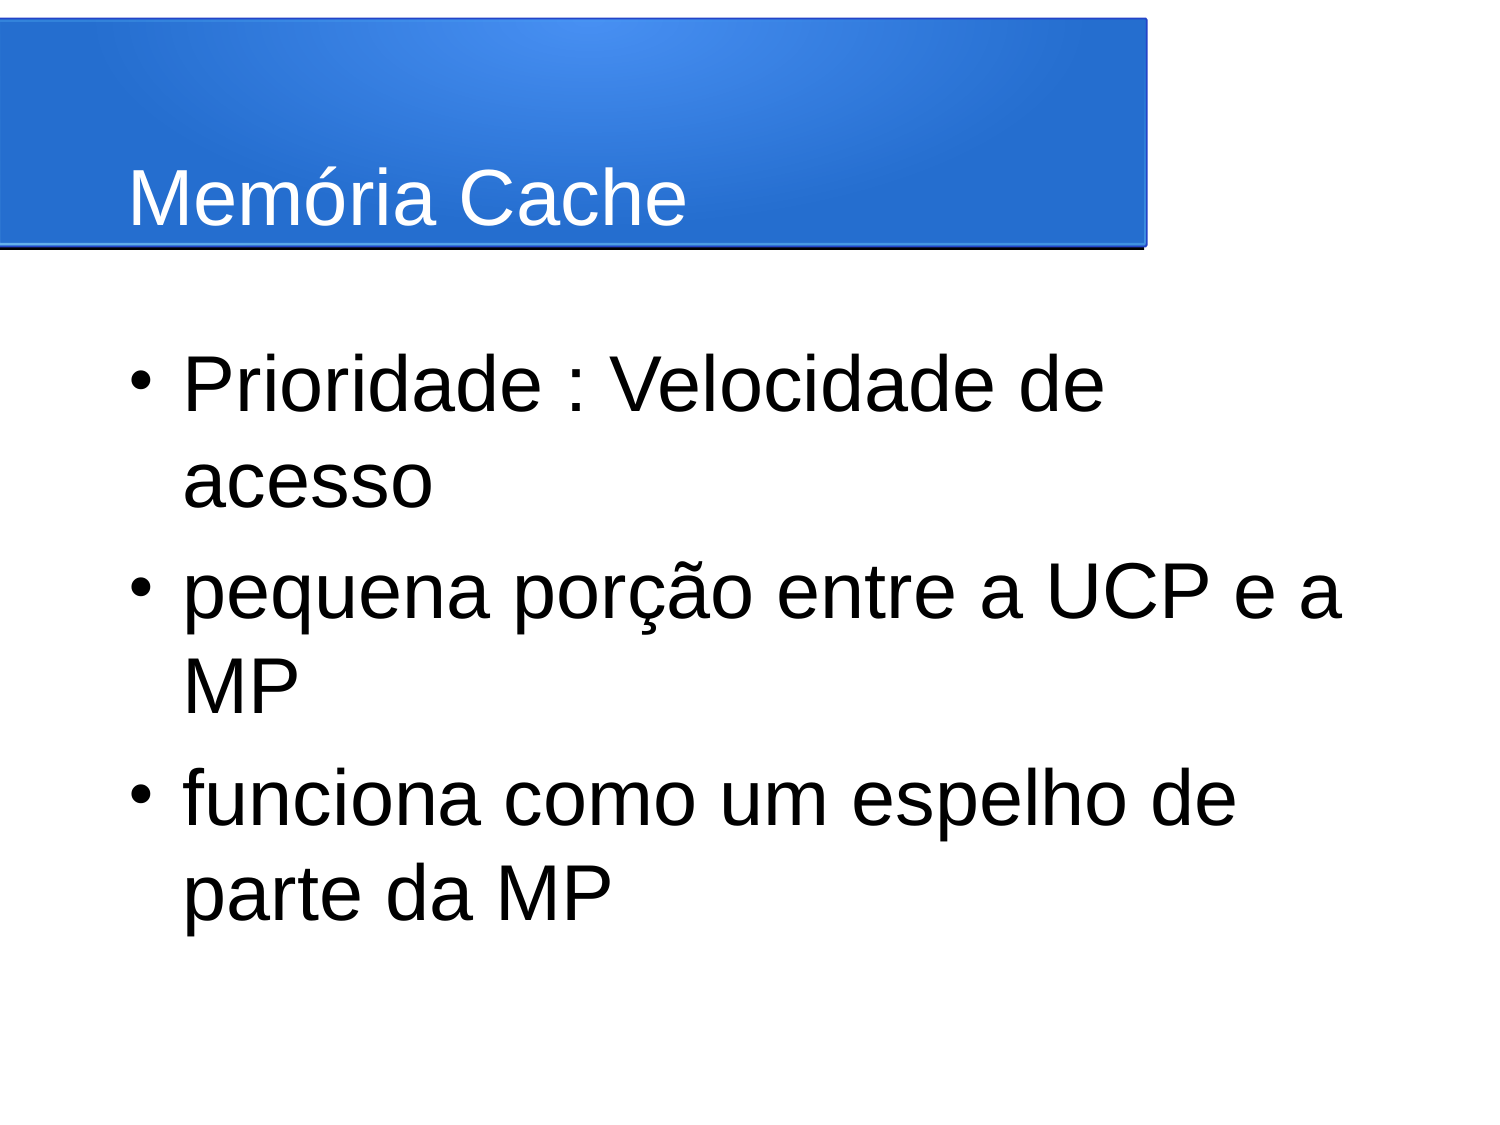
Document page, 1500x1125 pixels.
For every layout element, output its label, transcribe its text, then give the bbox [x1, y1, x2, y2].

list Prioridade : Velocidade de acesso pequena porção entre a UCP e a MP funciona como um espelho de parte da MP [112, 324, 1388, 1000]
title Memória Cache [112, 99, 1388, 288]
